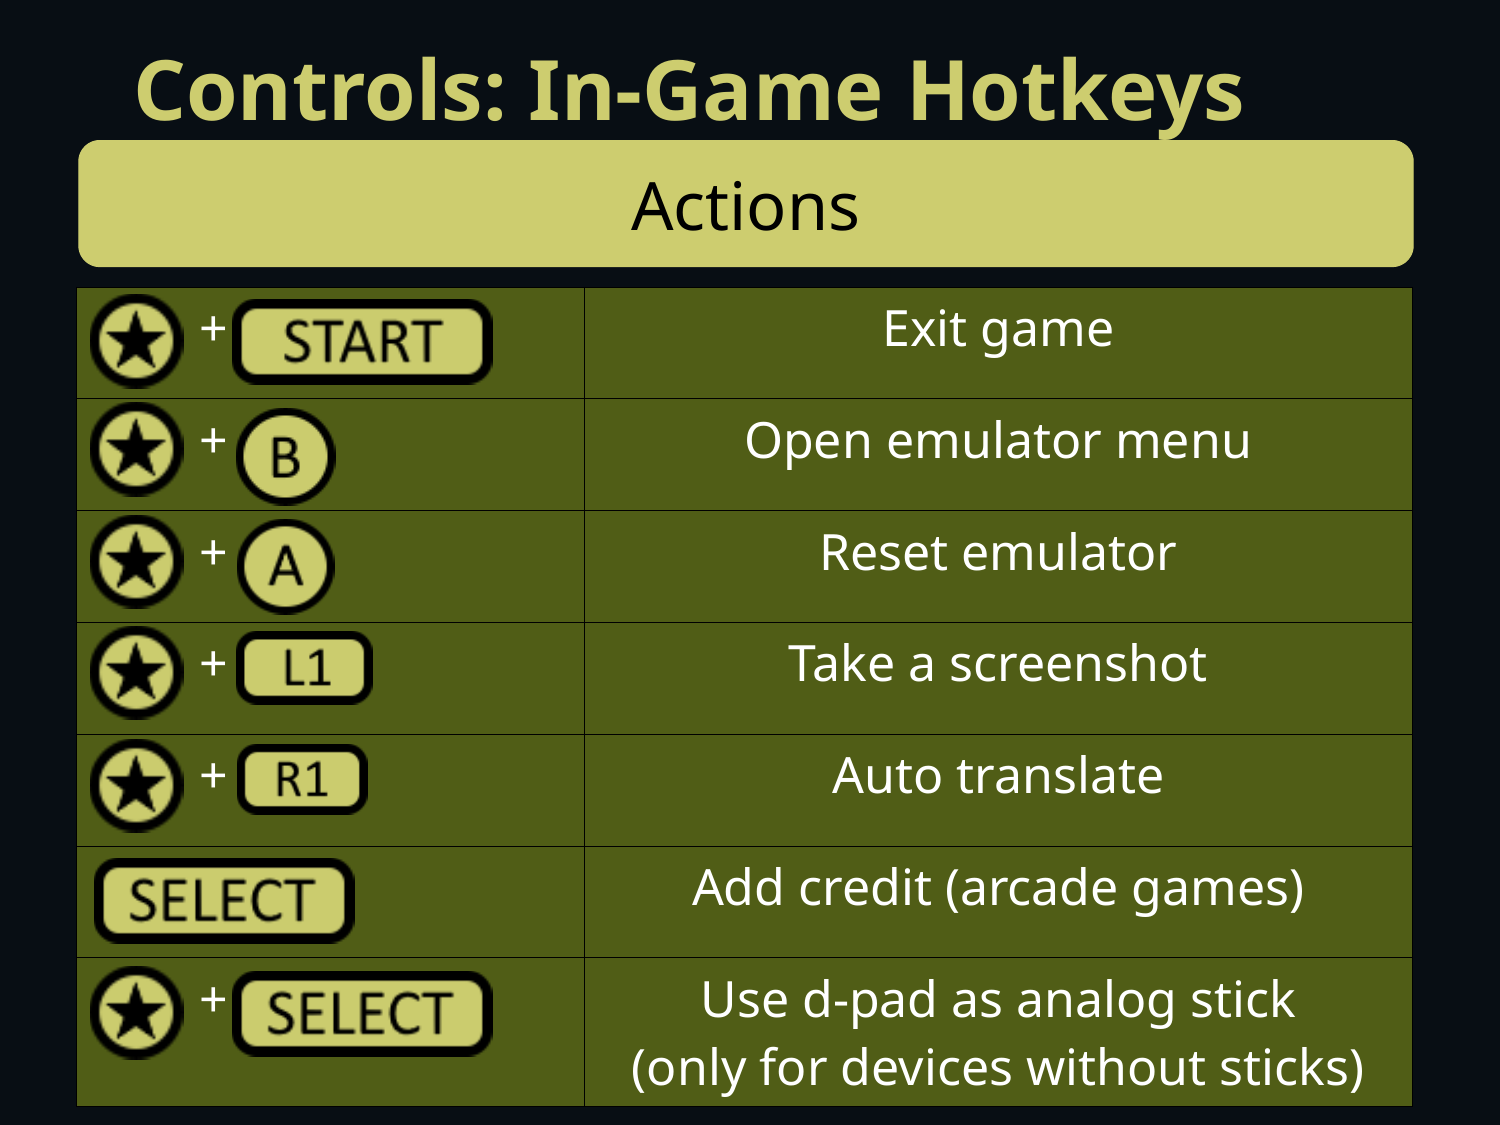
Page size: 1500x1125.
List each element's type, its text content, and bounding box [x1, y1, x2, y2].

table_cell Open emulator menu [585, 399, 1412, 510]
table_cell Reset emulator [585, 511, 1412, 622]
picture [90, 626, 184, 720]
table_cell + [77, 623, 584, 734]
picture [237, 744, 368, 815]
picture [90, 402, 184, 497]
picture [232, 971, 493, 1057]
picture [90, 739, 184, 834]
table_cell + [77, 399, 584, 510]
picture [237, 519, 335, 616]
picture [90, 515, 184, 609]
table_cell + [77, 958, 584, 1106]
table_cell Add credit (arcade games) [585, 847, 1412, 957]
table_cell Take a screenshot [585, 623, 1412, 734]
picture [236, 408, 336, 506]
table_cell [77, 847, 584, 957]
table_cell + [77, 511, 584, 622]
table_cell Use d-pad as analog stick (only for devices without sticks) [585, 958, 1412, 1106]
table_cell + [77, 735, 584, 846]
picture [232, 299, 493, 385]
table_cell Auto translate [585, 735, 1412, 846]
text_box Actions [78, 140, 1414, 267]
table_header Exit game [585, 288, 1412, 398]
picture [94, 858, 355, 944]
table_header + [77, 288, 584, 398]
text_box Controls: In-Game Hotkeys [118, 23, 1348, 140]
picture [236, 631, 373, 705]
picture [90, 966, 184, 1060]
picture [90, 294, 184, 389]
